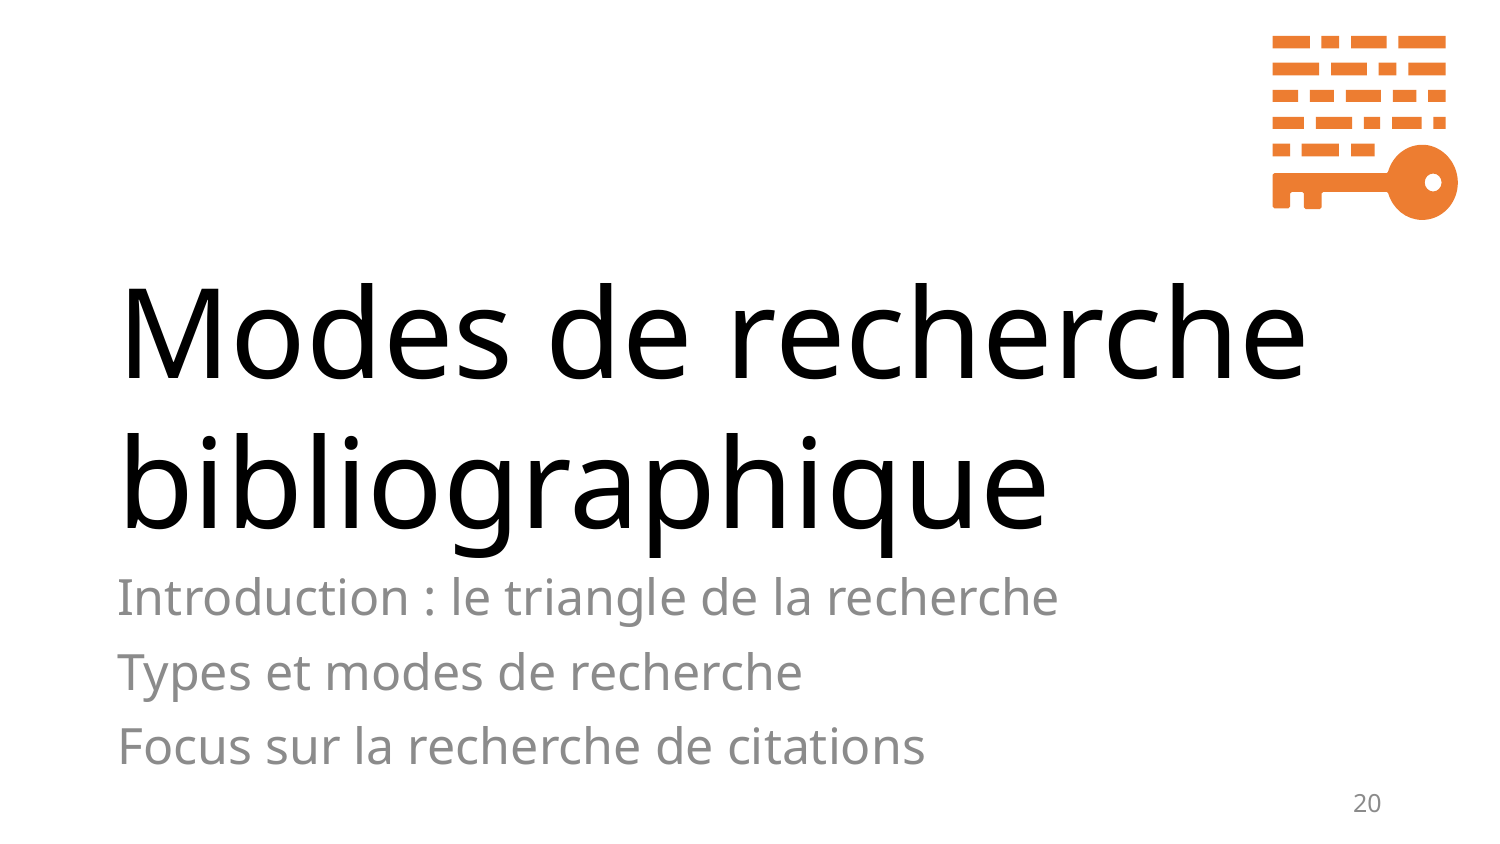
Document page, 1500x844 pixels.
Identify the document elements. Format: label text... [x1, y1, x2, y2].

text_box [1351, 35, 1387, 49]
text_box [1392, 89, 1417, 102]
text_box [1433, 116, 1446, 129]
text_box [1321, 35, 1340, 49]
text_box [1331, 62, 1367, 76]
text_box [1428, 89, 1446, 102]
text_box [1351, 143, 1375, 157]
text_box [1315, 116, 1353, 129]
text_box [1363, 116, 1381, 129]
text_box [1378, 62, 1397, 76]
title Modes de recherche bibliographique [102, 210, 1396, 562]
list Introduction : le triangle de la recherche Types et modes de recherche Focus sur la recherche de citations [102, 564, 1396, 800]
text_box [1272, 144, 1458, 220]
text_box [1309, 89, 1334, 102]
text_box [1272, 143, 1291, 157]
text_box [1398, 35, 1446, 49]
text_box [1272, 116, 1304, 129]
text_box [1301, 143, 1339, 157]
text_box [1272, 62, 1320, 76]
text_box [1272, 89, 1299, 102]
text_box [1345, 89, 1381, 102]
text_box [1392, 116, 1422, 129]
text_box [1272, 35, 1310, 49]
text_box [1408, 62, 1446, 76]
